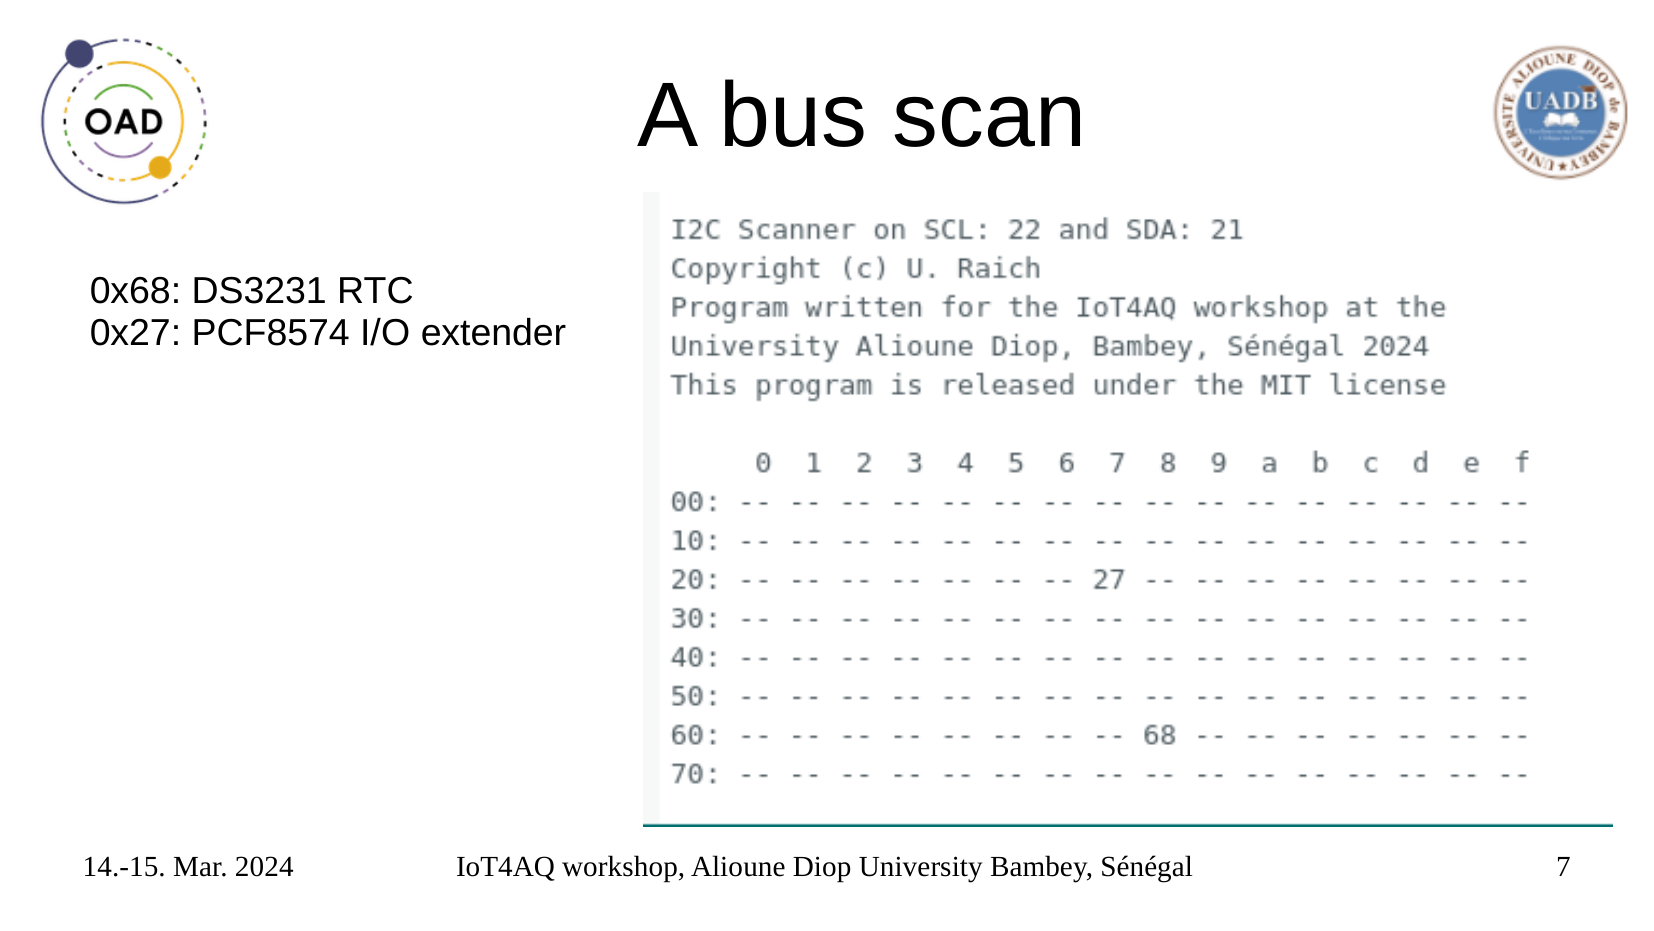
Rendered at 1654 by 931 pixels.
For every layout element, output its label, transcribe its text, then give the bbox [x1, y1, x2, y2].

text_box 0x68: DS3231 RTC 0x27: PCF8574 I/O extender [75, 262, 582, 362]
title A bus scan [278, 37, 1446, 193]
picture [1482, 37, 1641, 188]
picture [0, 24, 242, 225]
picture [643, 192, 1613, 827]
